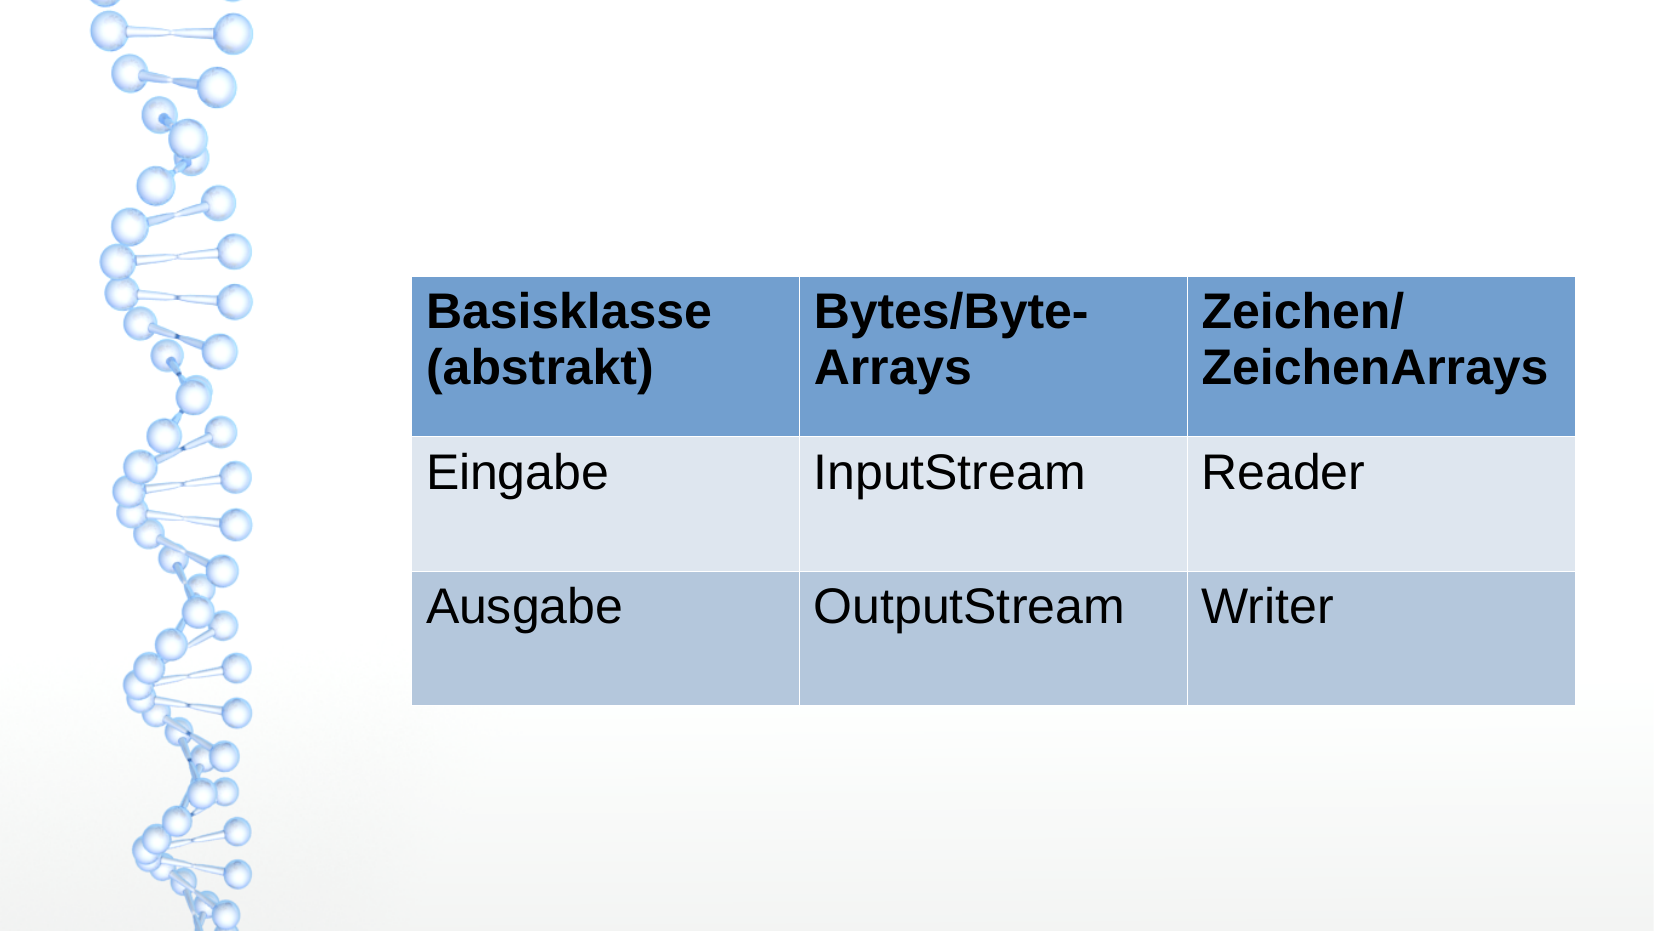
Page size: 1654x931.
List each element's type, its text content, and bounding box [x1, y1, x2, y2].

table_header Basisklasse (abstrakt) [412, 277, 799, 436]
table_header Zeichen/ZeichenArrays [1188, 277, 1575, 436]
picture [0, 0, 1654, 931]
table_header Bytes/Byte-Arrays [800, 277, 1187, 436]
table_cell Reader [1188, 437, 1575, 571]
table_cell OutputStream [800, 572, 1187, 705]
table_cell InputStream [800, 437, 1187, 571]
table_cell Eingabe [412, 437, 799, 571]
table_cell Writer [1188, 572, 1575, 705]
table_cell Ausgabe [412, 572, 799, 705]
